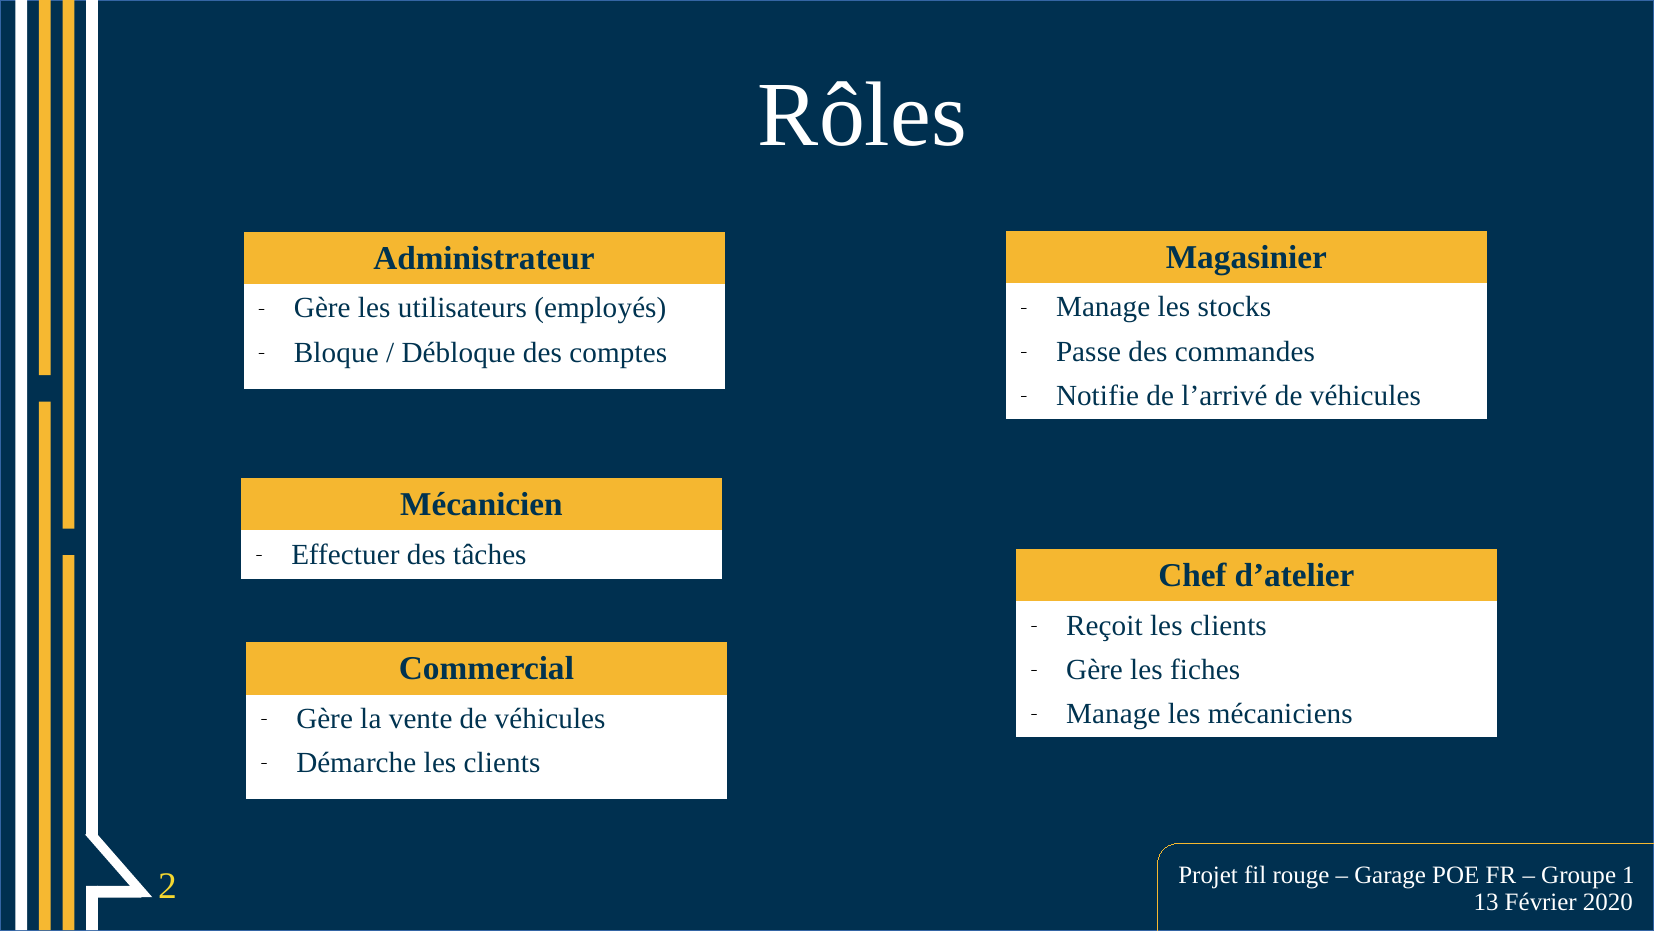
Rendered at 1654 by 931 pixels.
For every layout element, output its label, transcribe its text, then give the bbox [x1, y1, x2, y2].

table_cell Effectuer des tâches [241, 530, 722, 579]
table_header Mécanicien [241, 478, 722, 530]
table_header Magasinier [1006, 231, 1487, 283]
title Rôles [129, 37, 1619, 193]
table_header Chef d’atelier [1016, 549, 1497, 601]
table_header Administrateur [244, 232, 725, 284]
table_cell Reçoit les clients Gère les fiches Manage les mécaniciens [1016, 601, 1497, 737]
table_cell Gère la vente de véhicules Démarche les clients [246, 695, 727, 799]
table_cell Manage les stocks Passe des commandes Notifie de l’arrivé de véhicules [1006, 283, 1487, 419]
table_cell Gère les utilisateurs (employés) Bloque / Débloque des comptes [244, 284, 725, 389]
table_header Commercial [246, 642, 727, 695]
